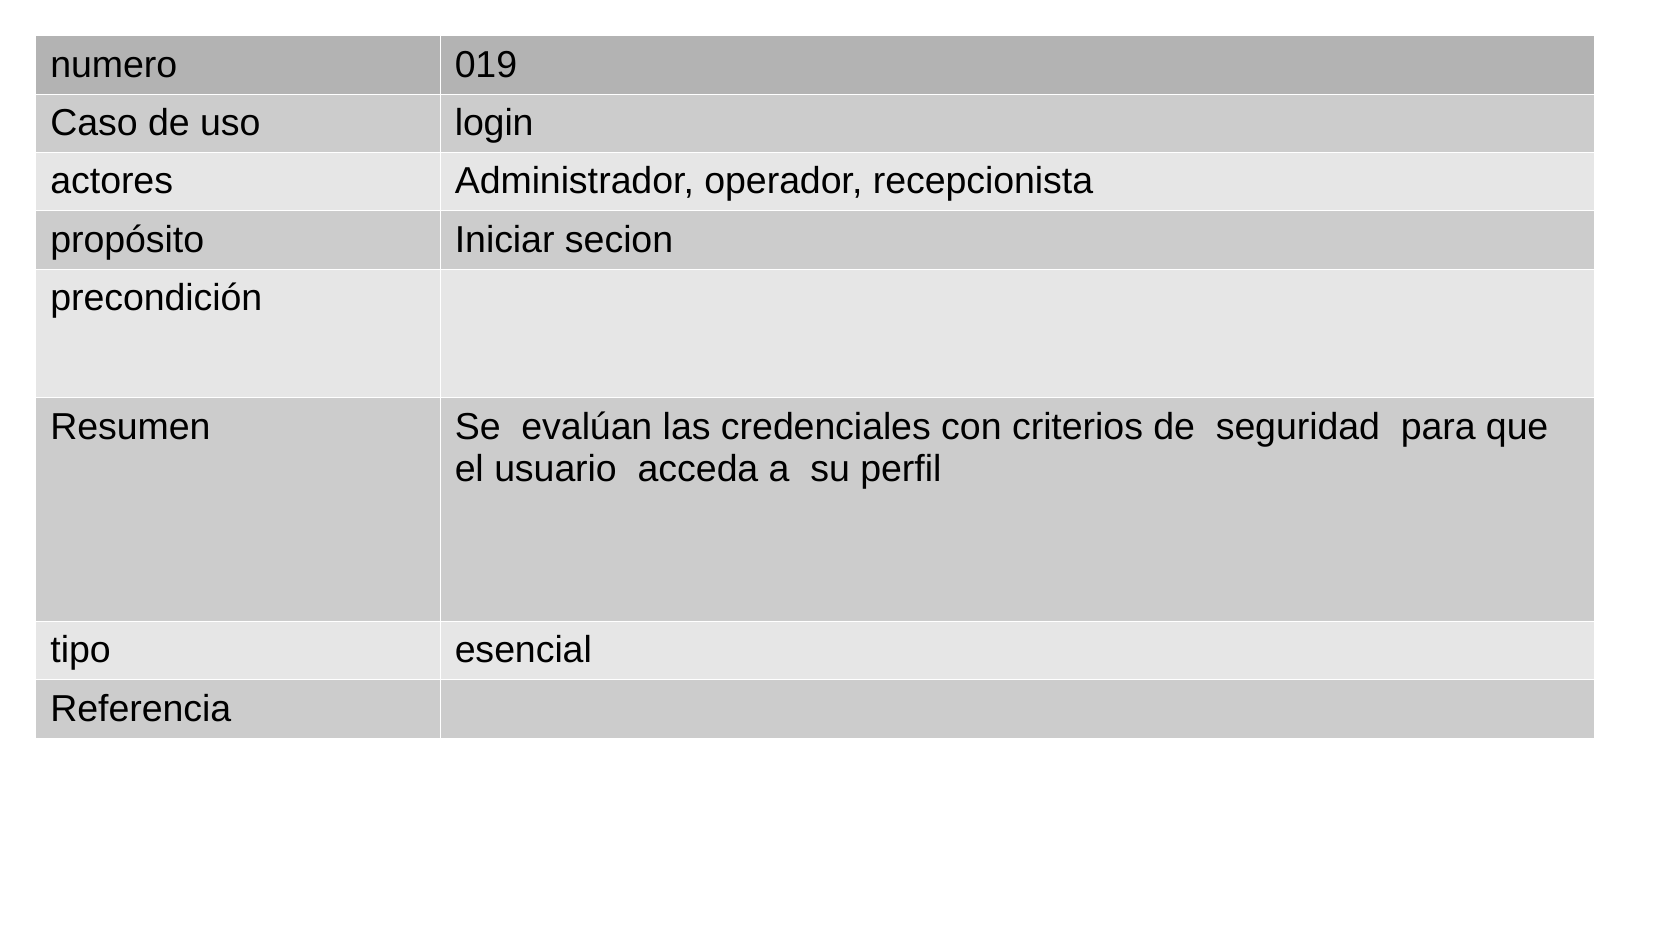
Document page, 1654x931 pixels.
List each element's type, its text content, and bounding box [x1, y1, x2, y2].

table_cell Resumen [36, 398, 440, 621]
table_cell propósito [36, 211, 440, 269]
table_cell Referencia [36, 680, 440, 738]
table_cell precondición [36, 270, 440, 397]
table_cell login [441, 95, 1594, 152]
table_cell [441, 680, 1594, 738]
table_cell actores [36, 153, 440, 210]
table_cell Iniciar secion [441, 211, 1594, 269]
table_cell tipo [36, 622, 440, 679]
table_cell Caso de uso [36, 95, 440, 152]
table_cell esencial [441, 622, 1594, 679]
table_cell Administrador, operador, recepcionista [441, 153, 1594, 210]
table_header numero [36, 36, 440, 94]
table_cell [441, 270, 1594, 397]
table_header 019 [441, 36, 1594, 94]
table_cell Se evalúan las credenciales con criterios de seguridad para que el usuario acceda a su perfil [441, 398, 1594, 621]
